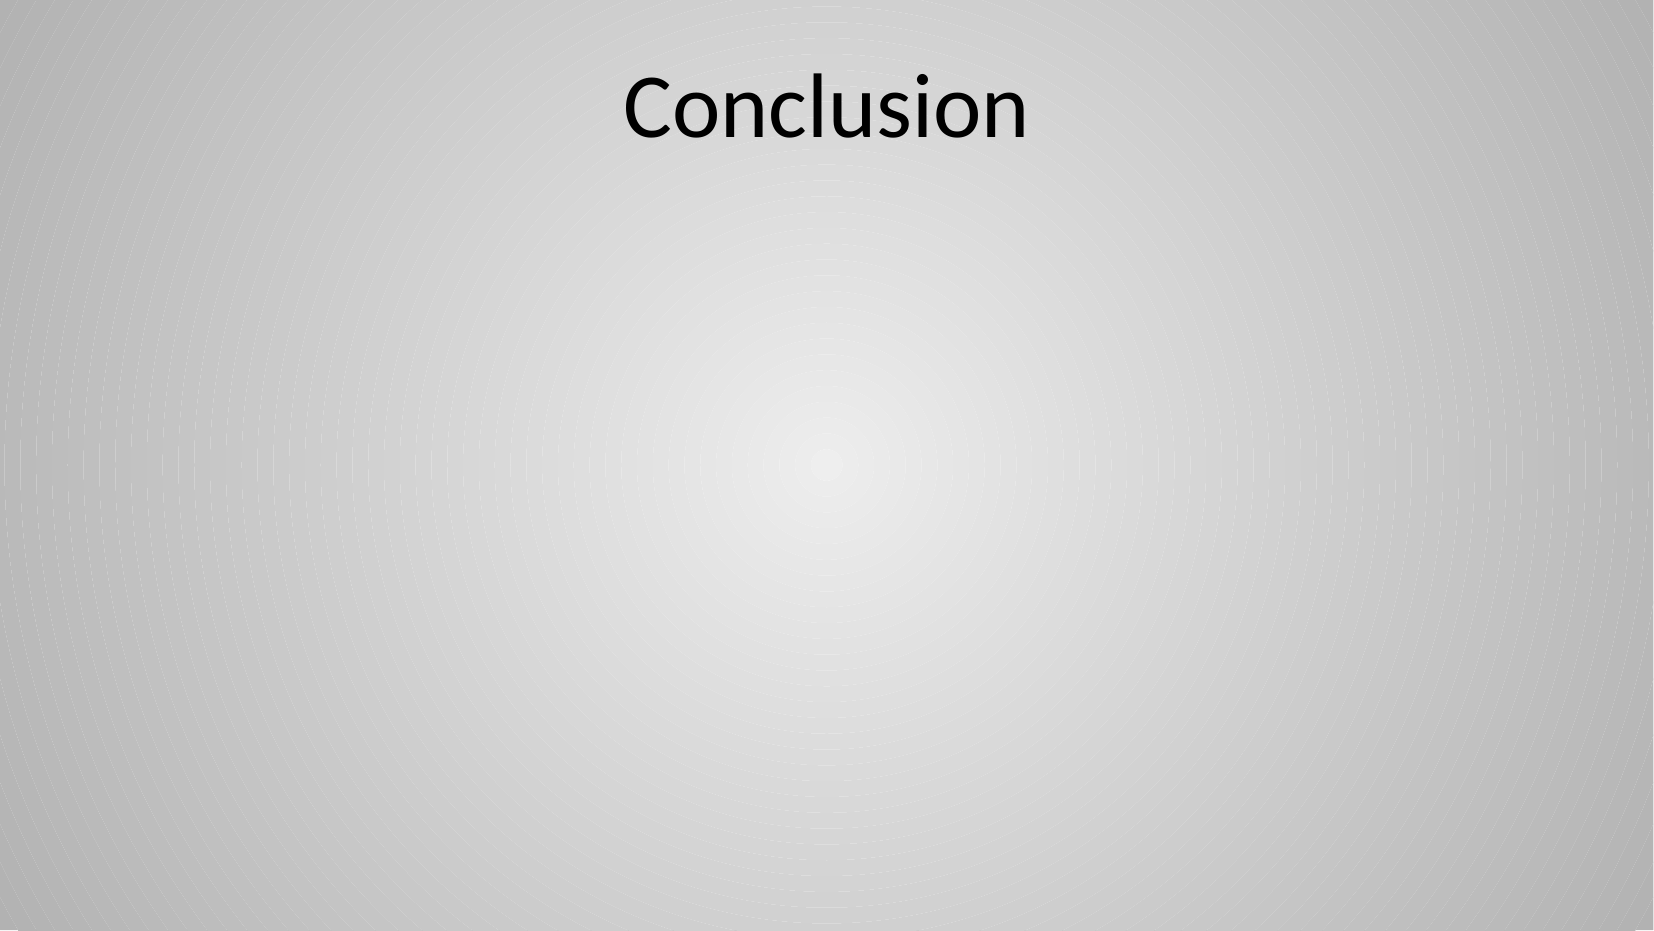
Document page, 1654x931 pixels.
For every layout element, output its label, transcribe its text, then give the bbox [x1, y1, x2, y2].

title Conclusion [82, 37, 1571, 193]
